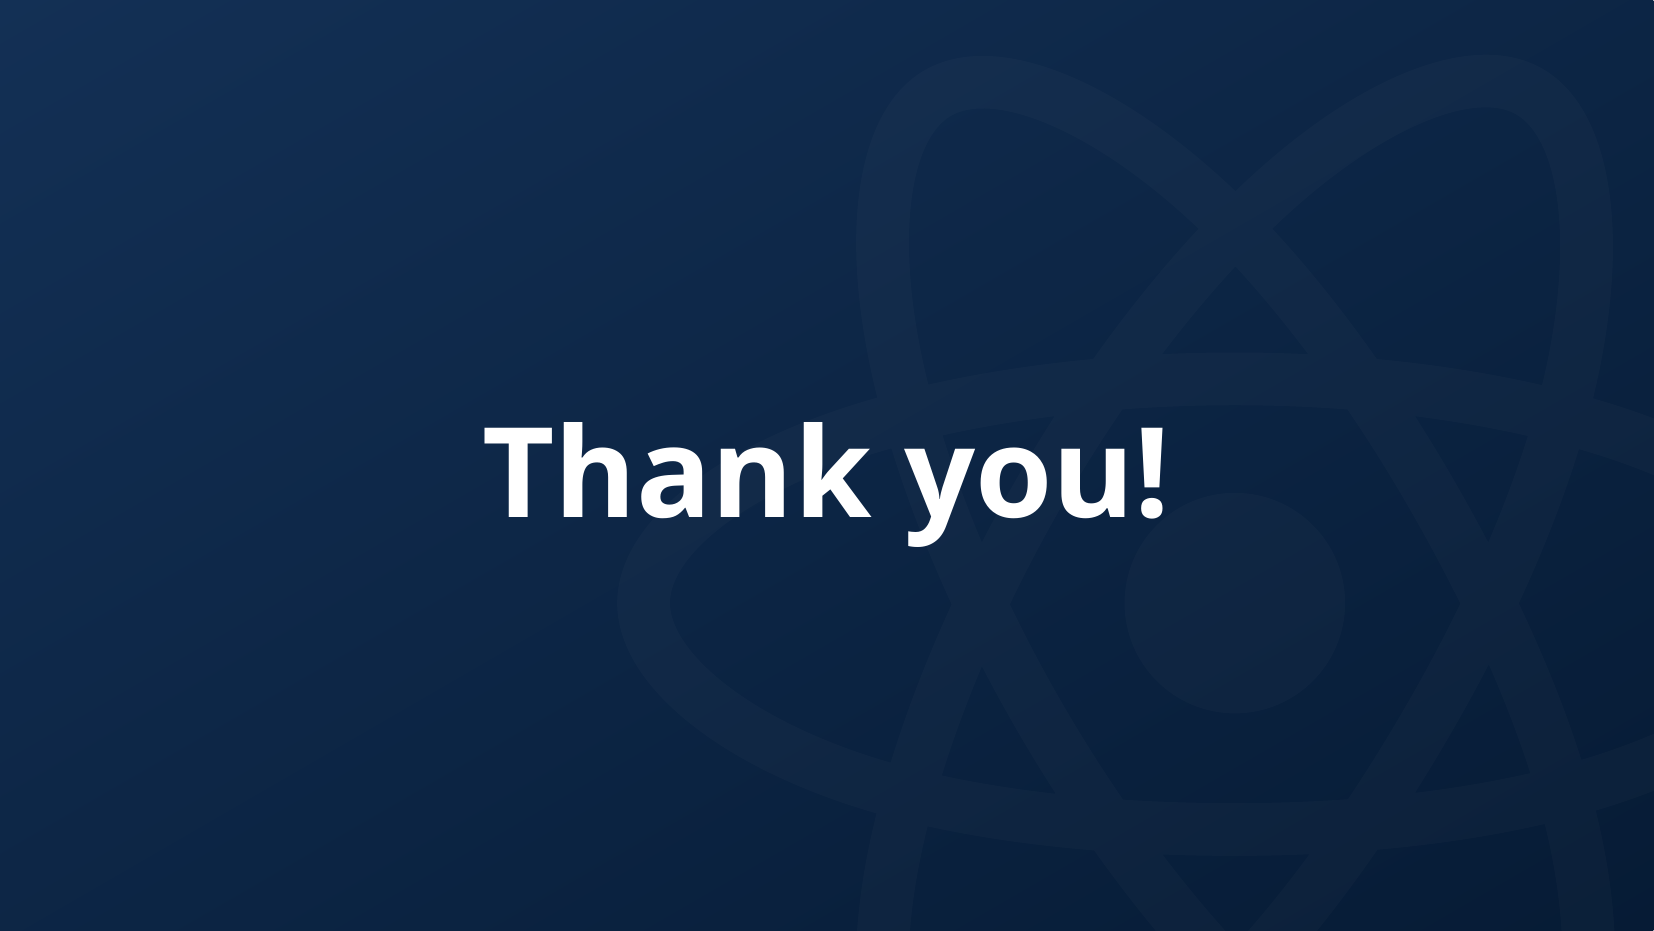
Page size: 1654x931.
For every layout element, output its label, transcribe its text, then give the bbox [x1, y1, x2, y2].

title Thank you! [82, 383, 1571, 555]
